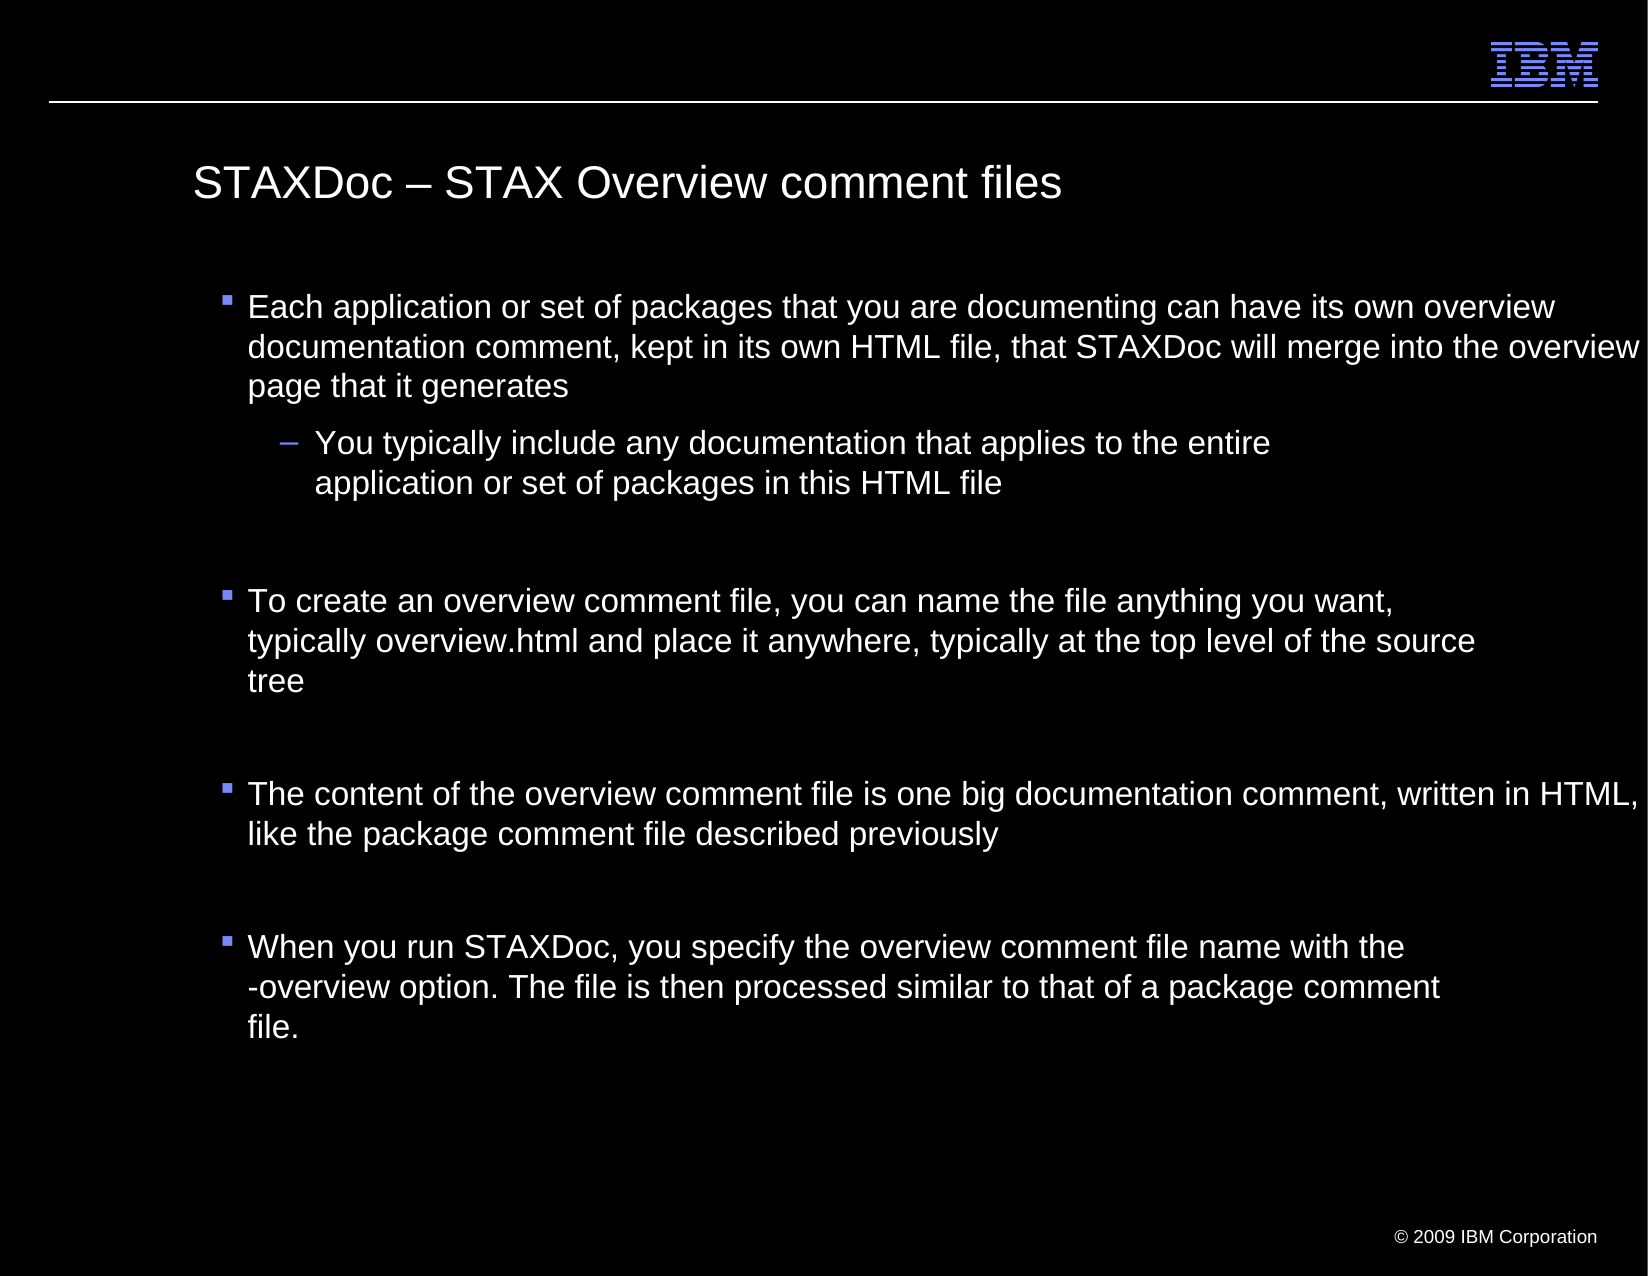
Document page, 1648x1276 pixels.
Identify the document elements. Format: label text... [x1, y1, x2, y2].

text_box Each application or set of packages that you are documenting can have its own overview documentation comment, kept in its own HTML file, that STAXDoc will merge into the overview page that it generates You typically include any documentation that applies to the entire application or set of packages in this HTML file To create an overview comment file, you can name the file anything you want, typically overview.html and place it anywhere, typically at the top level of the source tree The content of the overview comment file is one big documentation comment, written in HTML, like the package comment file described previously When you run STAXDoc, you specify the overview comment file name with the -overview option. The file is then processed similar to that of a package comment file. [220, 284, 1648, 1195]
title STAXDoc – STAX Overview comment files [175, 150, 1648, 244]
picture [1491, 42, 1598, 87]
